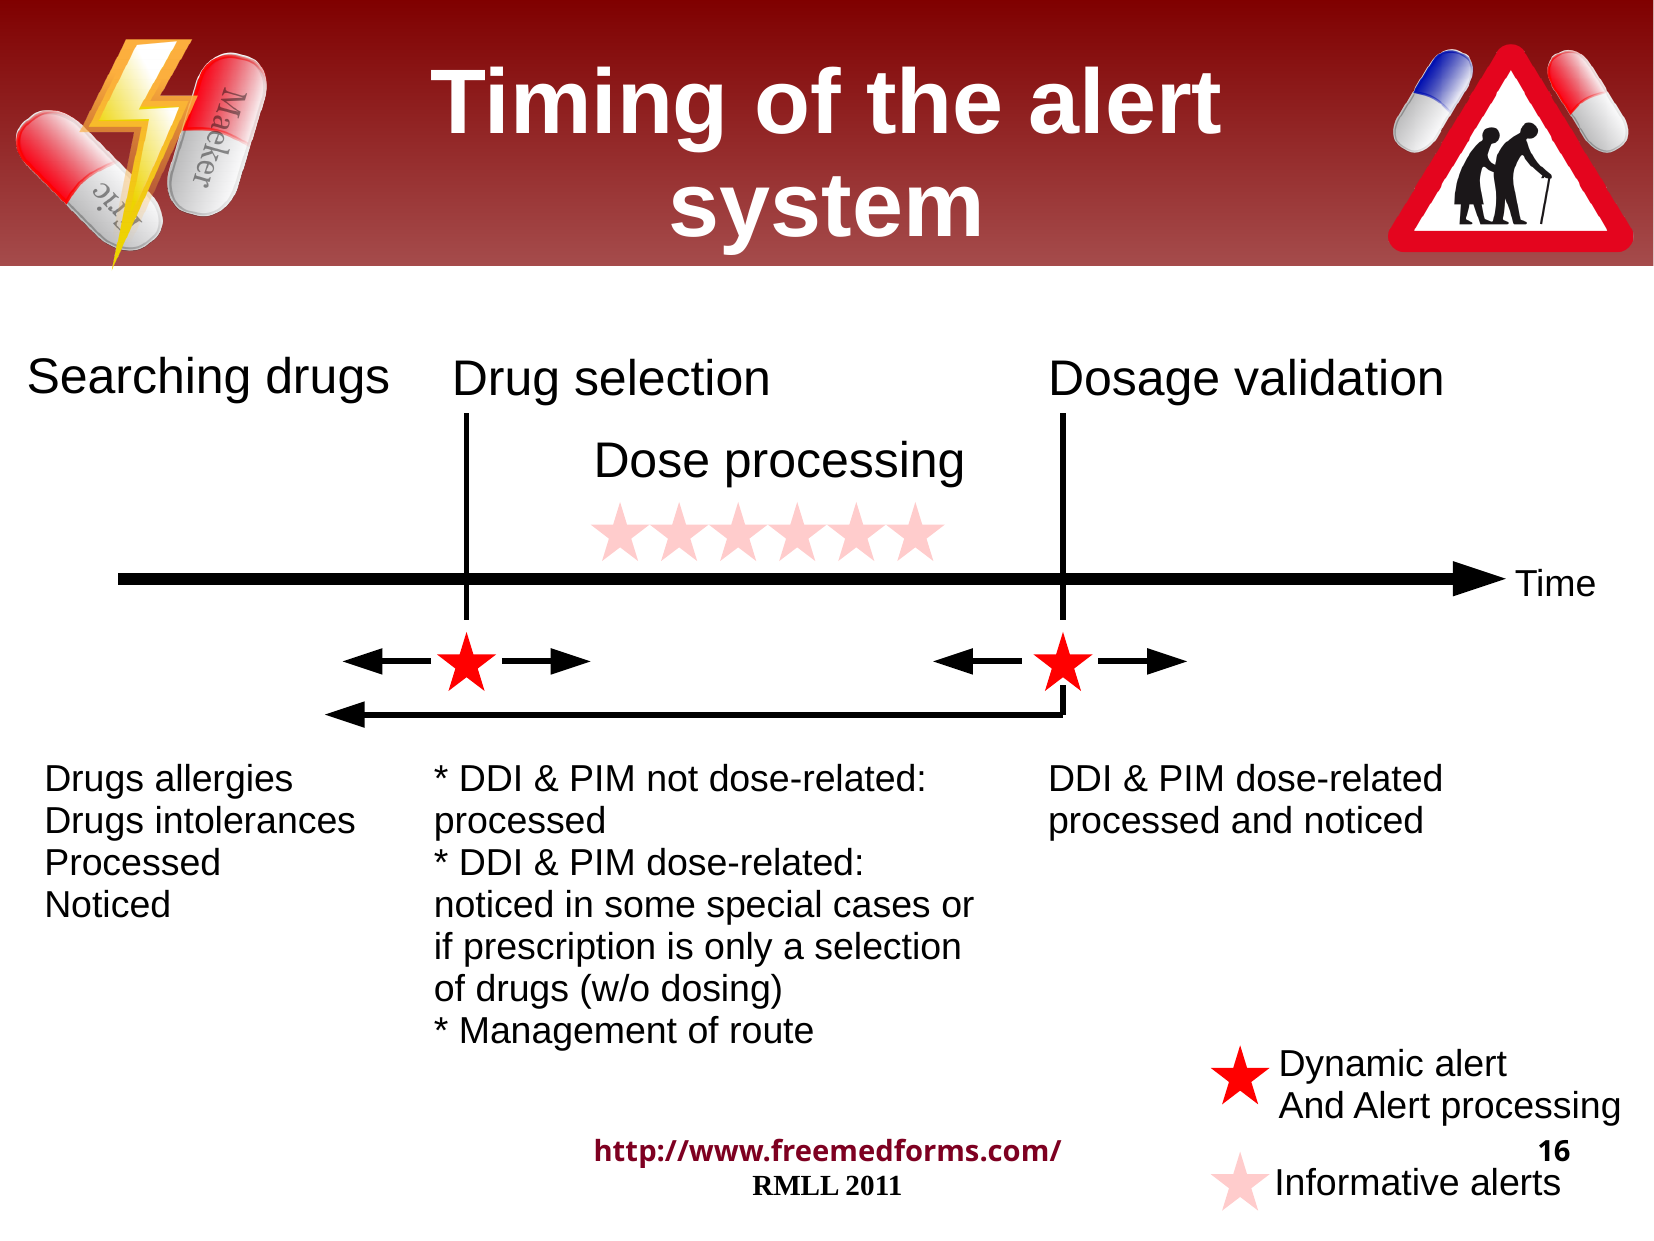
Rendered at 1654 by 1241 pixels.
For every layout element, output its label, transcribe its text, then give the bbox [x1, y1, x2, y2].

picture [1387, 29, 1634, 266]
text_box Searching drugs [11, 340, 406, 412]
text_box [1210, 1045, 1263, 1105]
text_box [1033, 631, 1093, 692]
text_box Time [1500, 555, 1612, 612]
text_box Dose processing [578, 425, 981, 496]
text_box Dynamic alert And Alert processing [1263, 1034, 1638, 1134]
picture [0, 29, 271, 273]
text_box [590, 501, 945, 562]
title Timing of the alert system [295, 49, 1359, 257]
text_box Drugs allergies Drugs intolerances Processed Noticed [29, 750, 372, 933]
text_box [437, 631, 497, 692]
text_box Dosage validation [1033, 342, 1461, 414]
text_box Informative alerts [1259, 1153, 1577, 1211]
text_box Drug selection [437, 342, 786, 414]
text_box * DDI & PIM not dose-related: processed * DDI & PIM dose-related: noticed in some special cases or if prescription is only a selection of drugs (w/o dosing) * Management of route [419, 750, 1010, 1059]
text_box [1210, 1151, 1259, 1211]
text_box DDI & PIM dose-related processed and noticed [1033, 750, 1536, 869]
